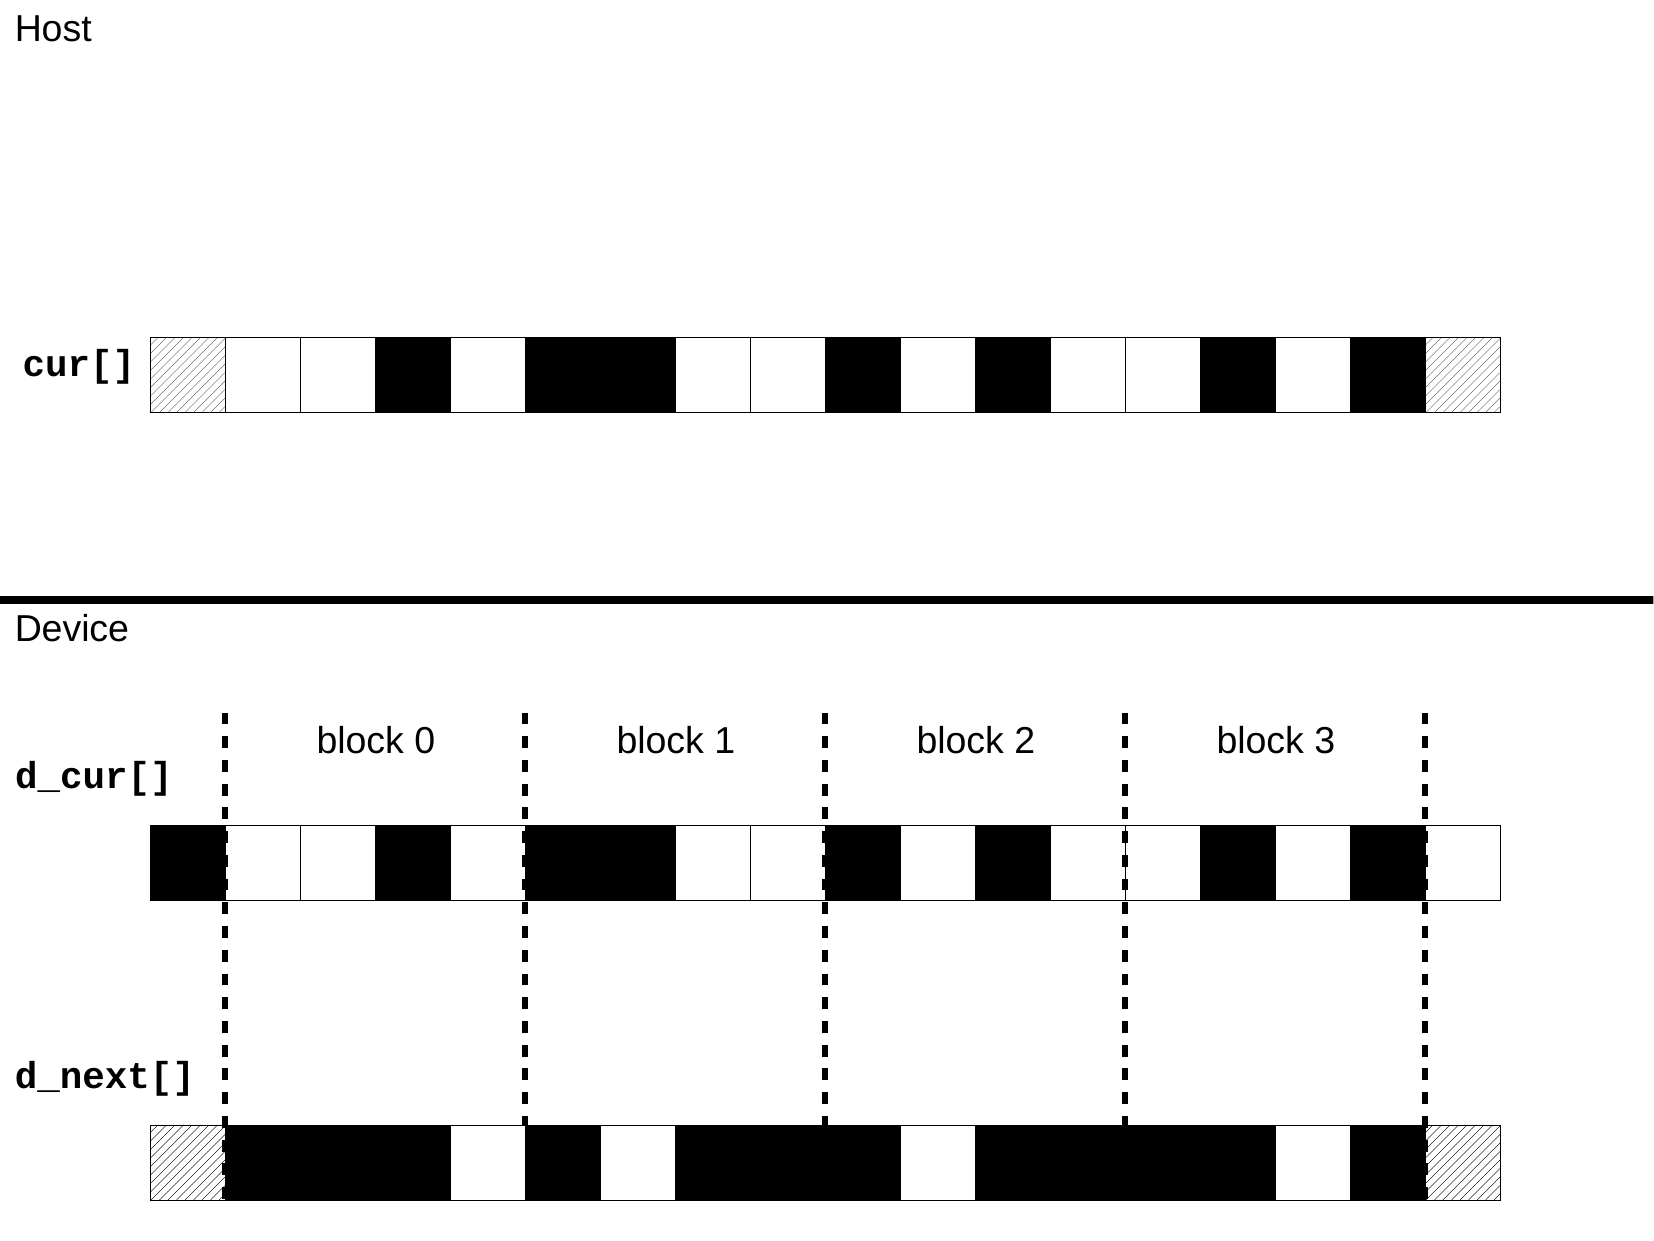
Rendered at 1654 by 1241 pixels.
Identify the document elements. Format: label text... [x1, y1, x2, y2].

text_box [150, 825, 1501, 901]
text_box block 1 [601, 712, 751, 770]
text_box d_cur[] [0, 750, 188, 808]
text_box Device [0, 600, 144, 657]
text_box [150, 337, 1501, 413]
text_box d_next[] [0, 1050, 226, 1108]
text_box Host [0, 0, 107, 57]
text_box block 2 [901, 712, 1051, 770]
text_box cur[] [7, 337, 150, 395]
text_box [150, 1125, 1501, 1201]
text_box block 0 [301, 712, 451, 770]
text_box block 3 [1201, 712, 1351, 770]
